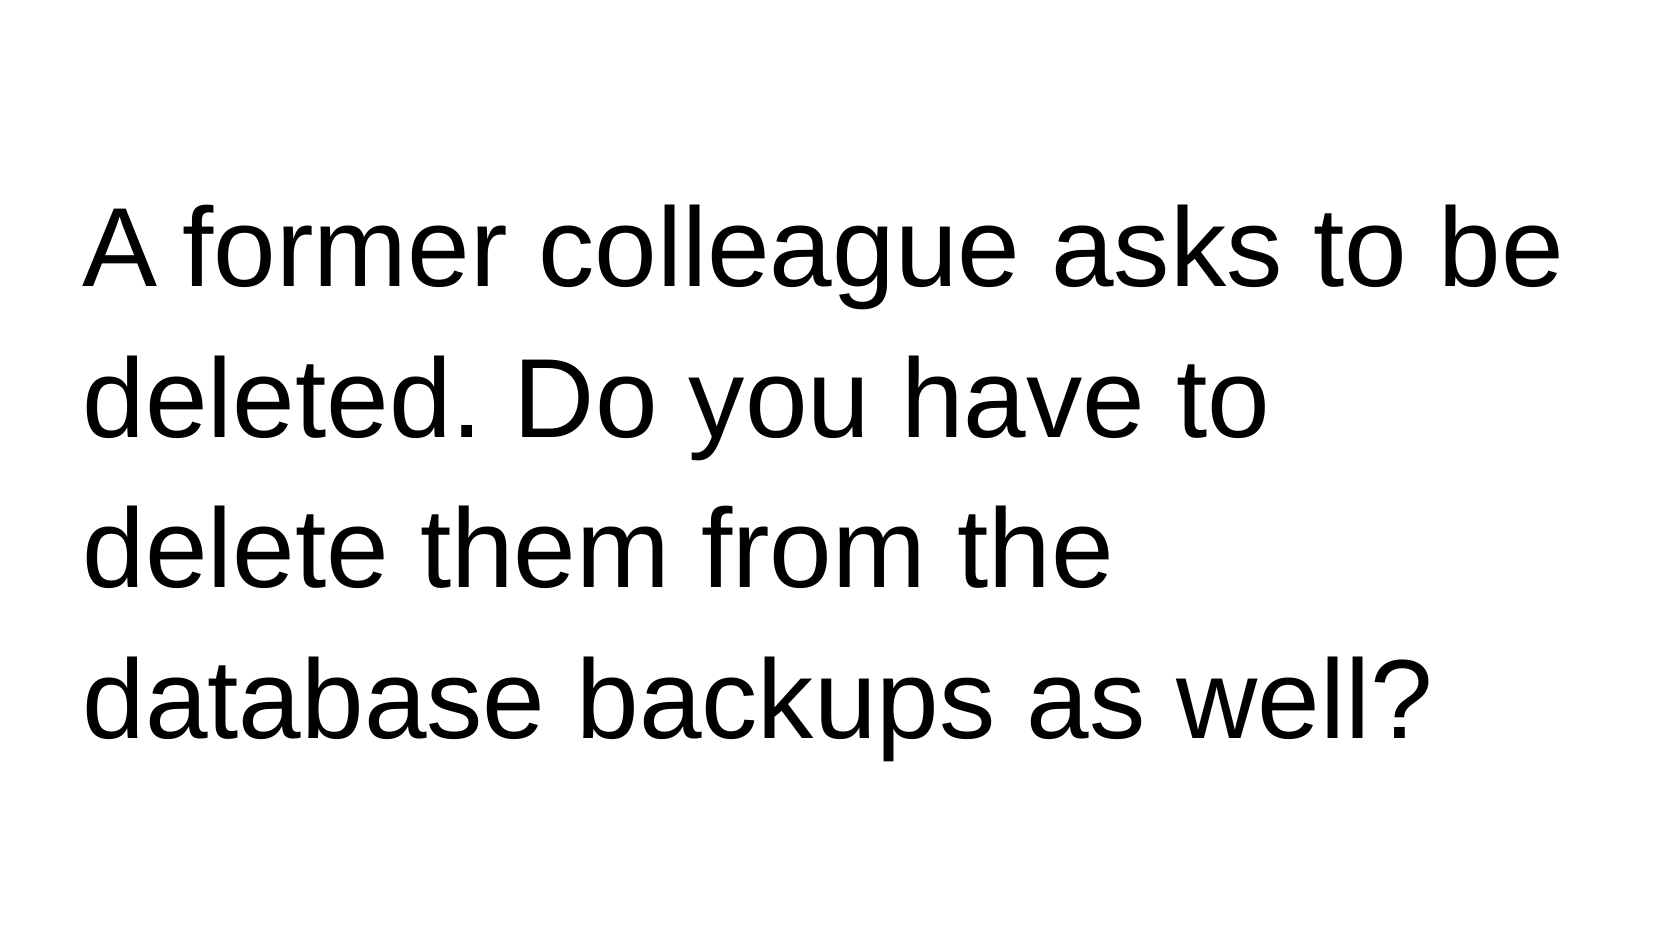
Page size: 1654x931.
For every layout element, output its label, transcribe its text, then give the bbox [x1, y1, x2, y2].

title A former colleague asks to be deleted. Do you have to delete them from the database backups as well? [82, 37, 1571, 886]
